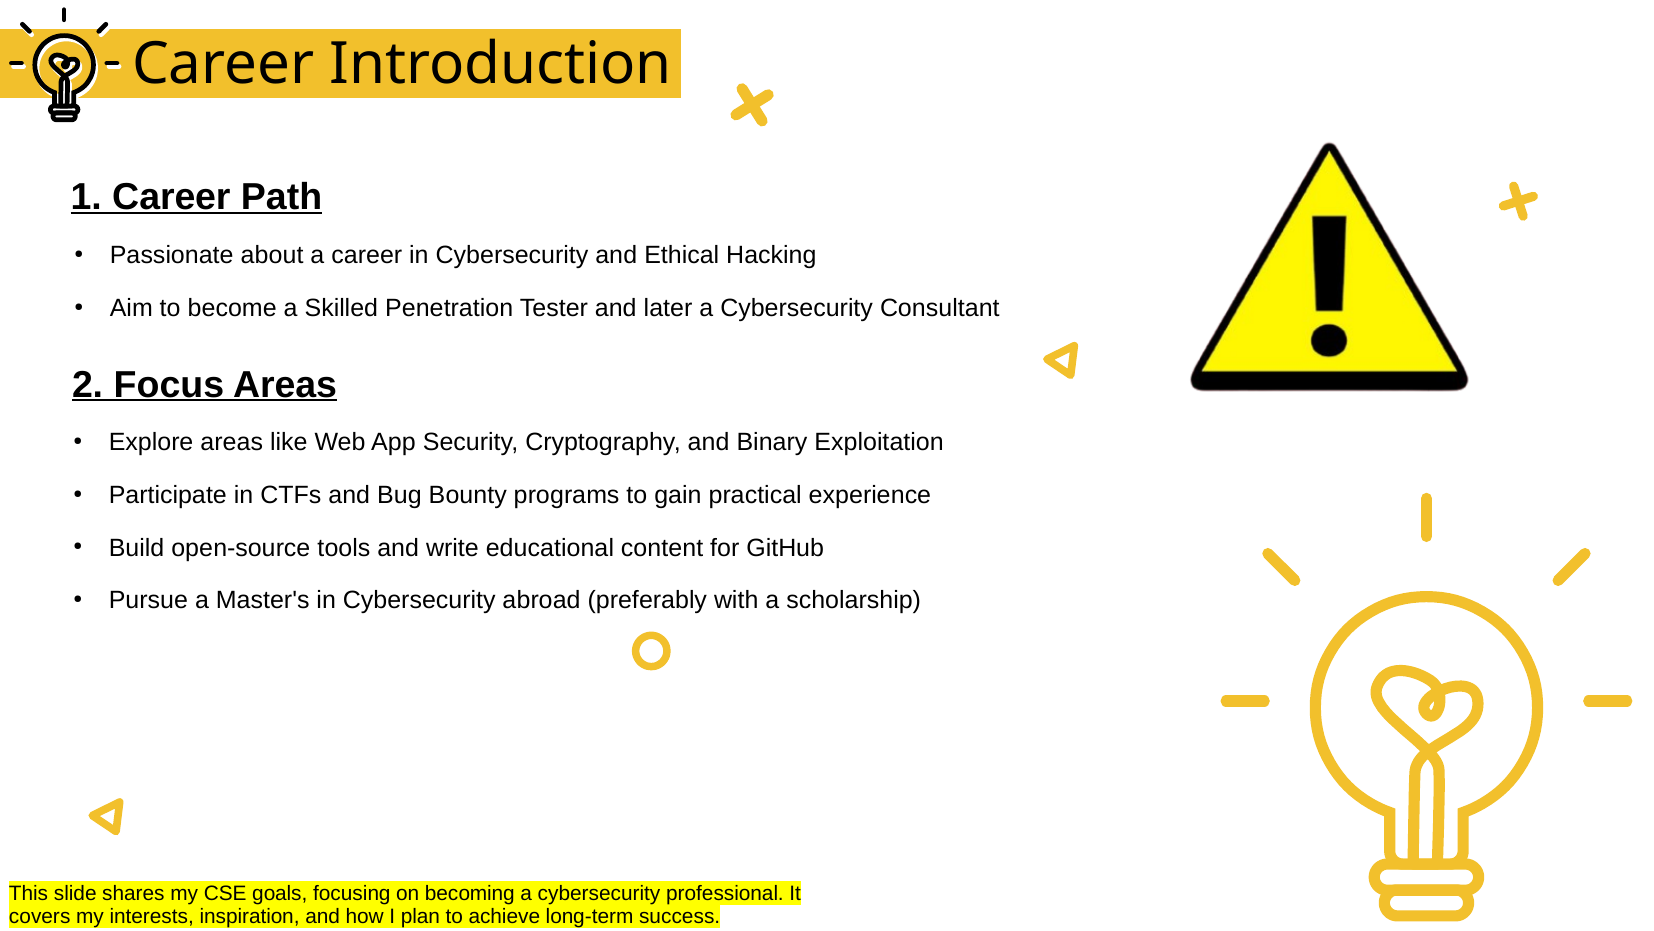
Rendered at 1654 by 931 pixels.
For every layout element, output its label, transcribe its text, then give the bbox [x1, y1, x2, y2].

text_box Passionate about a career in Cybersecurity and Ethical Hacking Aim to become a Skilled Penetration Tester and later a Cybersecurity Consultant [59, 233, 1014, 330]
text_box 1. Career Path [55, 168, 338, 226]
picture [970, 74, 1654, 451]
title Career Introduction [132, 21, 695, 101]
text_box Explore areas like Web App Security, Cryptography, and Binary Exploitation Participate in CTFs and Bug Bounty programs to gain practical experience Build open-source tools and write educational content for GitHub Pursue a Master's in Cybersecurity abroad (preferably with a scholarship) [58, 420, 958, 622]
text_box This slide shares my CSE goals, focusing on becoming a cybersecurity professional. It covers my interests, inspiration, and how I plan to achieve long-term success. [0, 874, 820, 931]
text_box 2. Focus Areas [57, 355, 353, 413]
